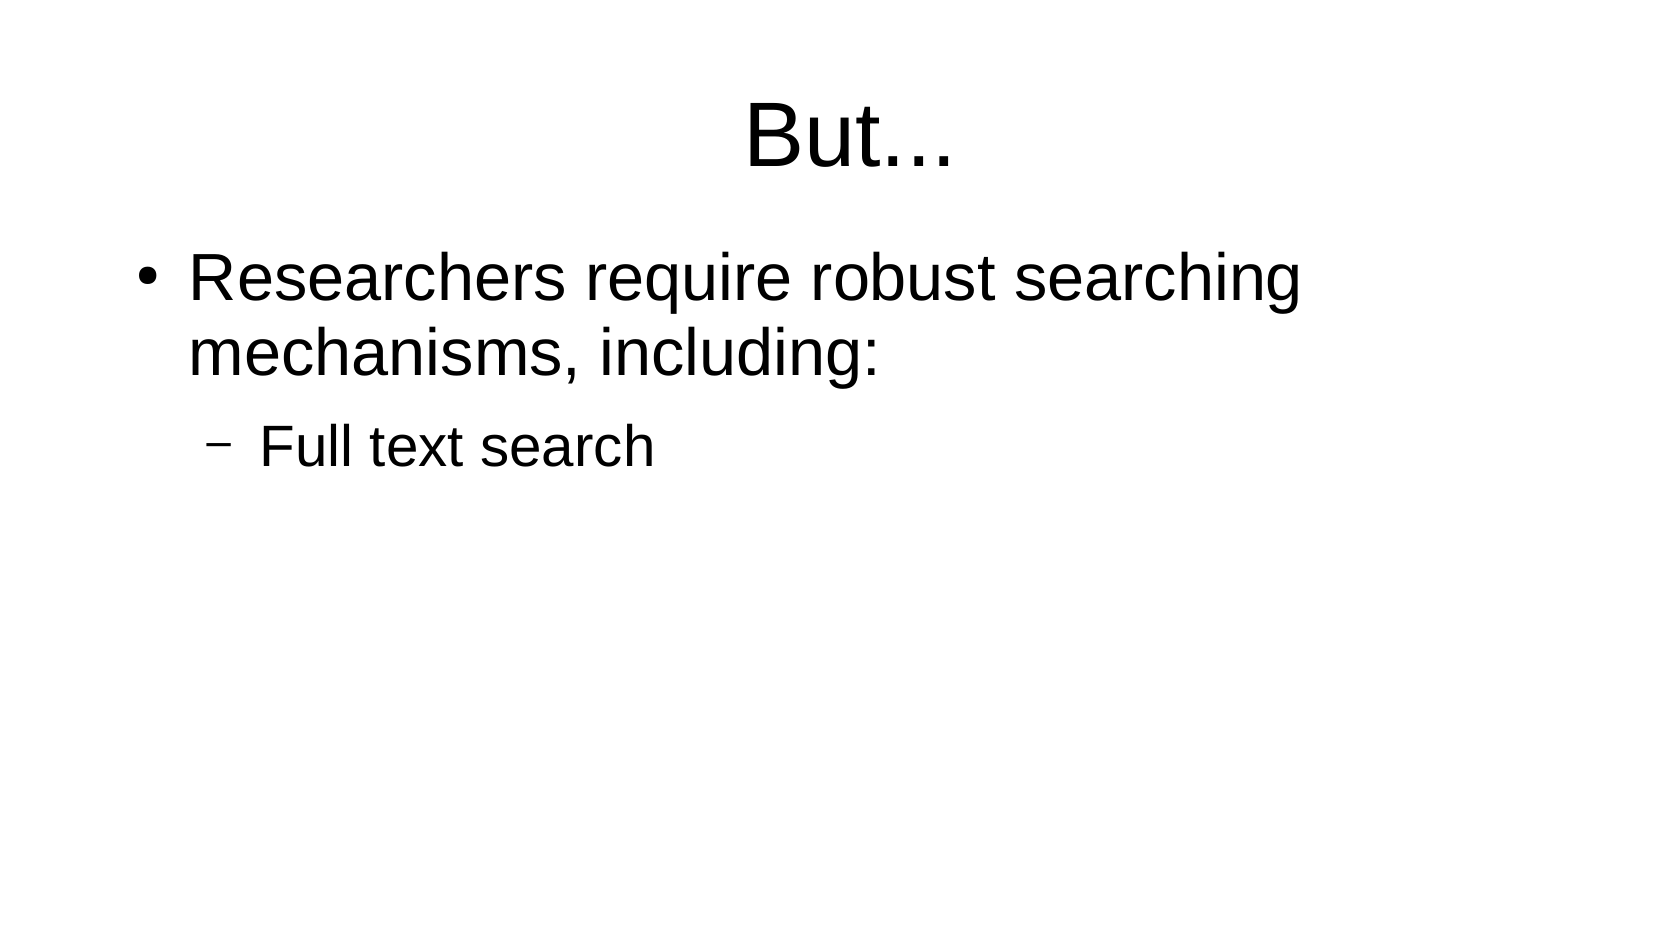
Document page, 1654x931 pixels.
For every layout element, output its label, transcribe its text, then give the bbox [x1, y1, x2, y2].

title But... [106, 57, 1595, 213]
list Researchers require robust searching mechanisms, including: Full text search [118, 240, 1607, 780]
